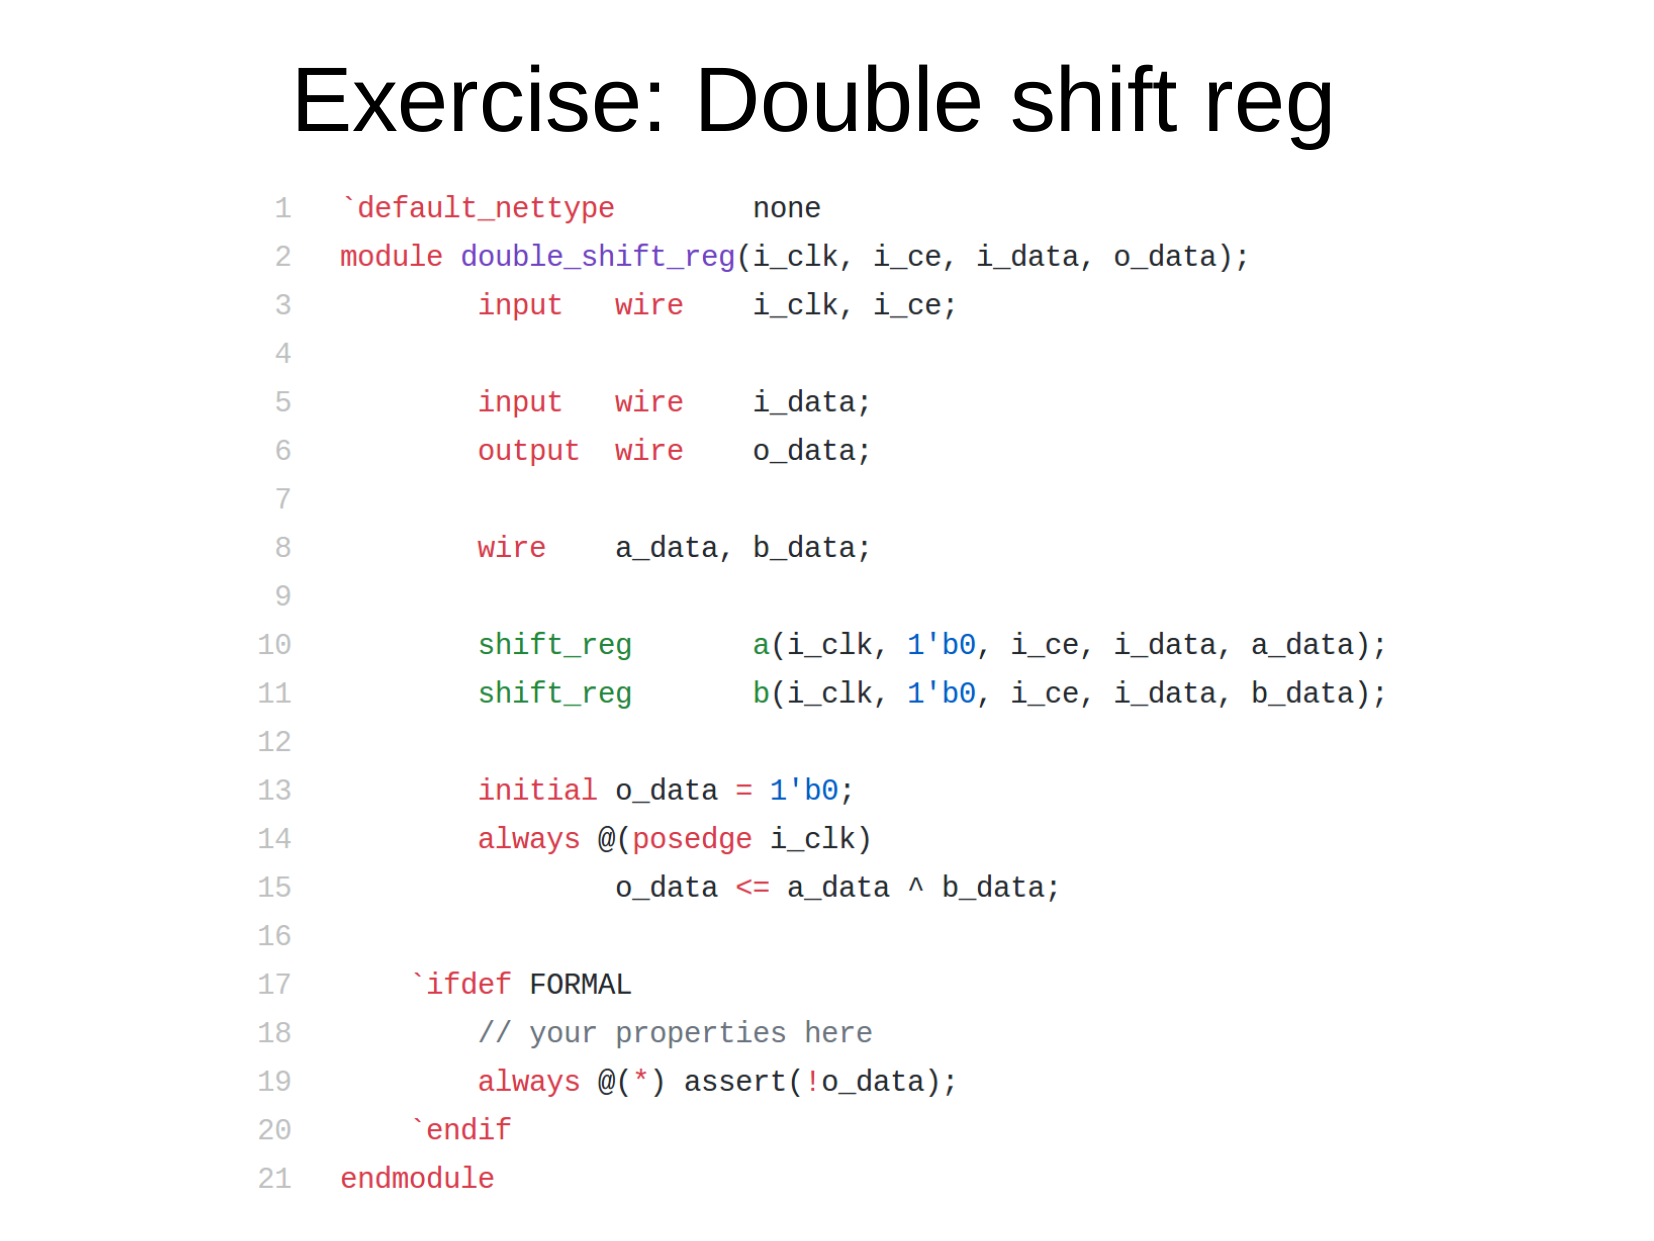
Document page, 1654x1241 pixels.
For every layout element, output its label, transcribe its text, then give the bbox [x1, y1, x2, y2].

picture [236, 188, 1452, 1200]
title Exercise: Double shift reg [82, 0, 1571, 204]
